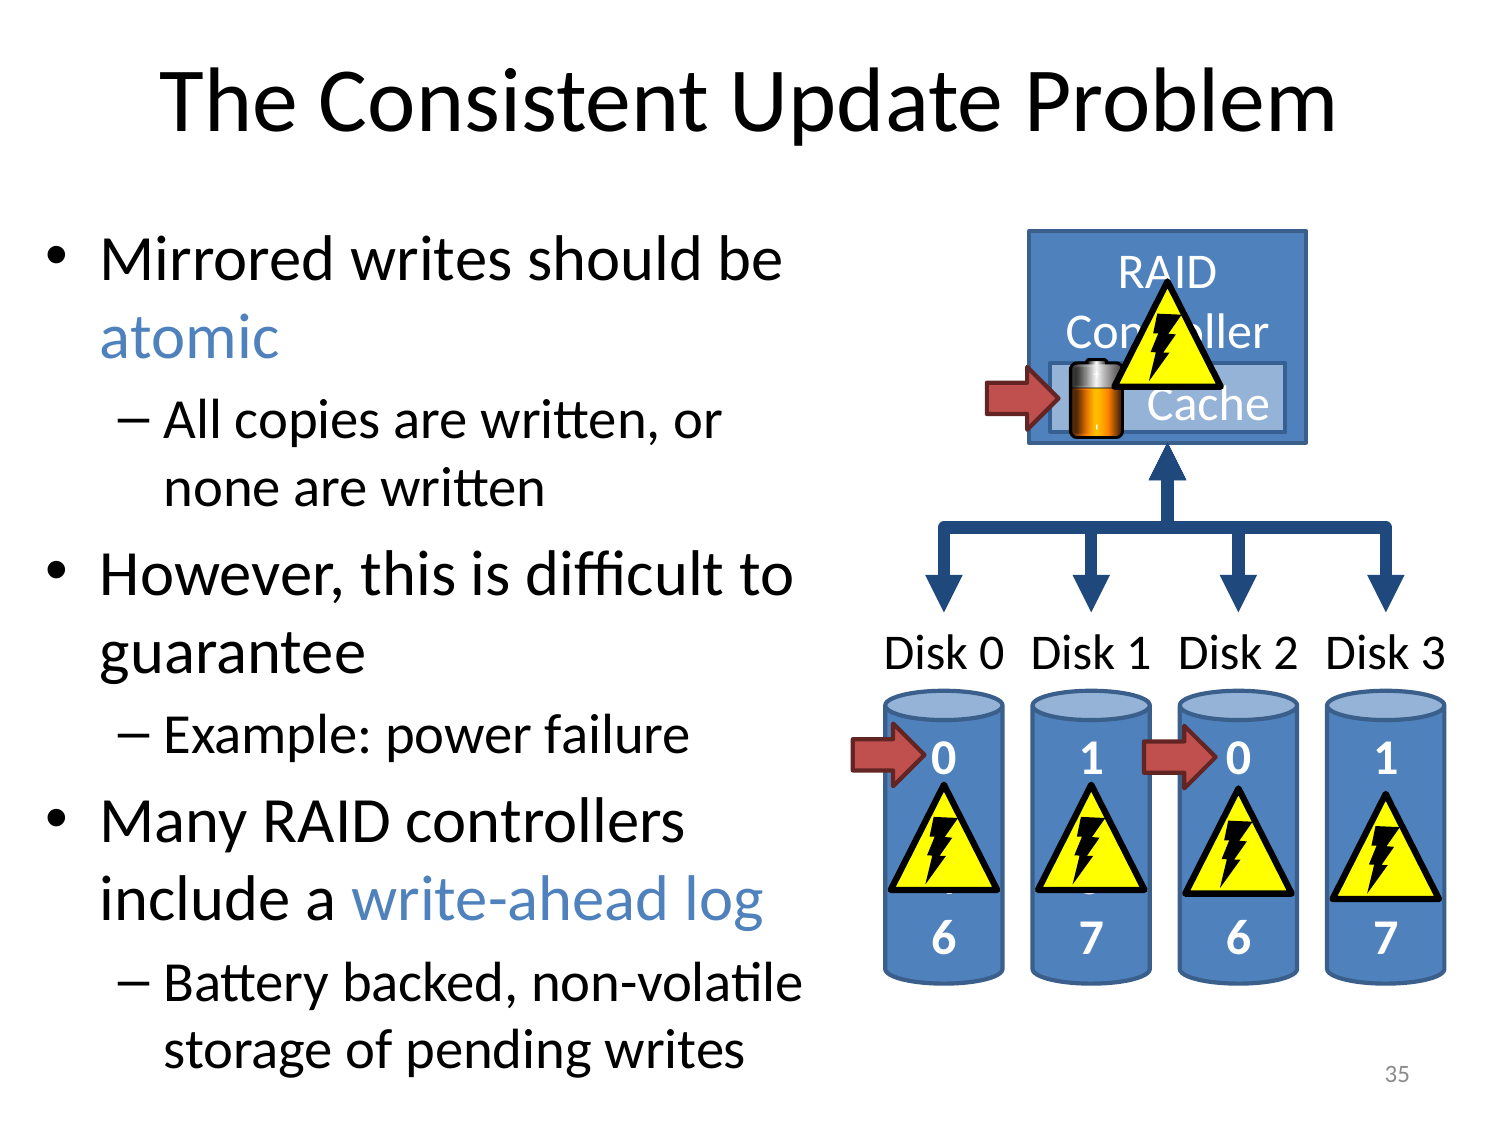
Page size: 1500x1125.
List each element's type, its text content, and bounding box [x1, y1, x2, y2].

text_box Disk 3 [1310, 612, 1461, 688]
text_box Cache [1050, 403, 1055, 432]
text_box RAID Controller [1029, 231, 1306, 443]
list Mirrored writes should be atomic All copies are written, or none are written However, this is difficult to guarantee Example: power failure Many RAID controllers include a write-ahead log Battery backed, non-volatile storage of pending writes [30, 208, 843, 1095]
slide_number <number> [1074, 1042, 1425, 1103]
text_box Disk 1 [1015, 612, 1163, 688]
text_box [1185, 788, 1292, 894]
title The Consistent Update Problem [75, 1, 1425, 189]
text_box [1144, 725, 1216, 789]
text_box 0 2 4 6 [885, 708, 1003, 984]
text_box 0 2 4 6 [1179, 706, 1298, 984]
text_box Disk 2 [1163, 612, 1310, 688]
table_cell (N – 1) * S [1327, 690, 1445, 721]
text_box Cache [1050, 362, 1055, 393]
text_box [986, 367, 1059, 430]
text_box [1332, 793, 1439, 900]
text_box 1 3 5 7 [1032, 708, 1150, 984]
text_box [890, 784, 998, 890]
text_box [852, 723, 925, 787]
text_box [1038, 784, 1145, 890]
text_box Disk 0 [868, 612, 1015, 688]
slide_number <number> [885, 690, 1003, 721]
text_box [1114, 281, 1221, 387]
text_box Cache [1137, 362, 1285, 432]
text_box Data is striped across all chips [1032, 690, 1150, 721]
text_box 1 3 5 7 [1327, 707, 1445, 984]
picture [1055, 357, 1137, 439]
